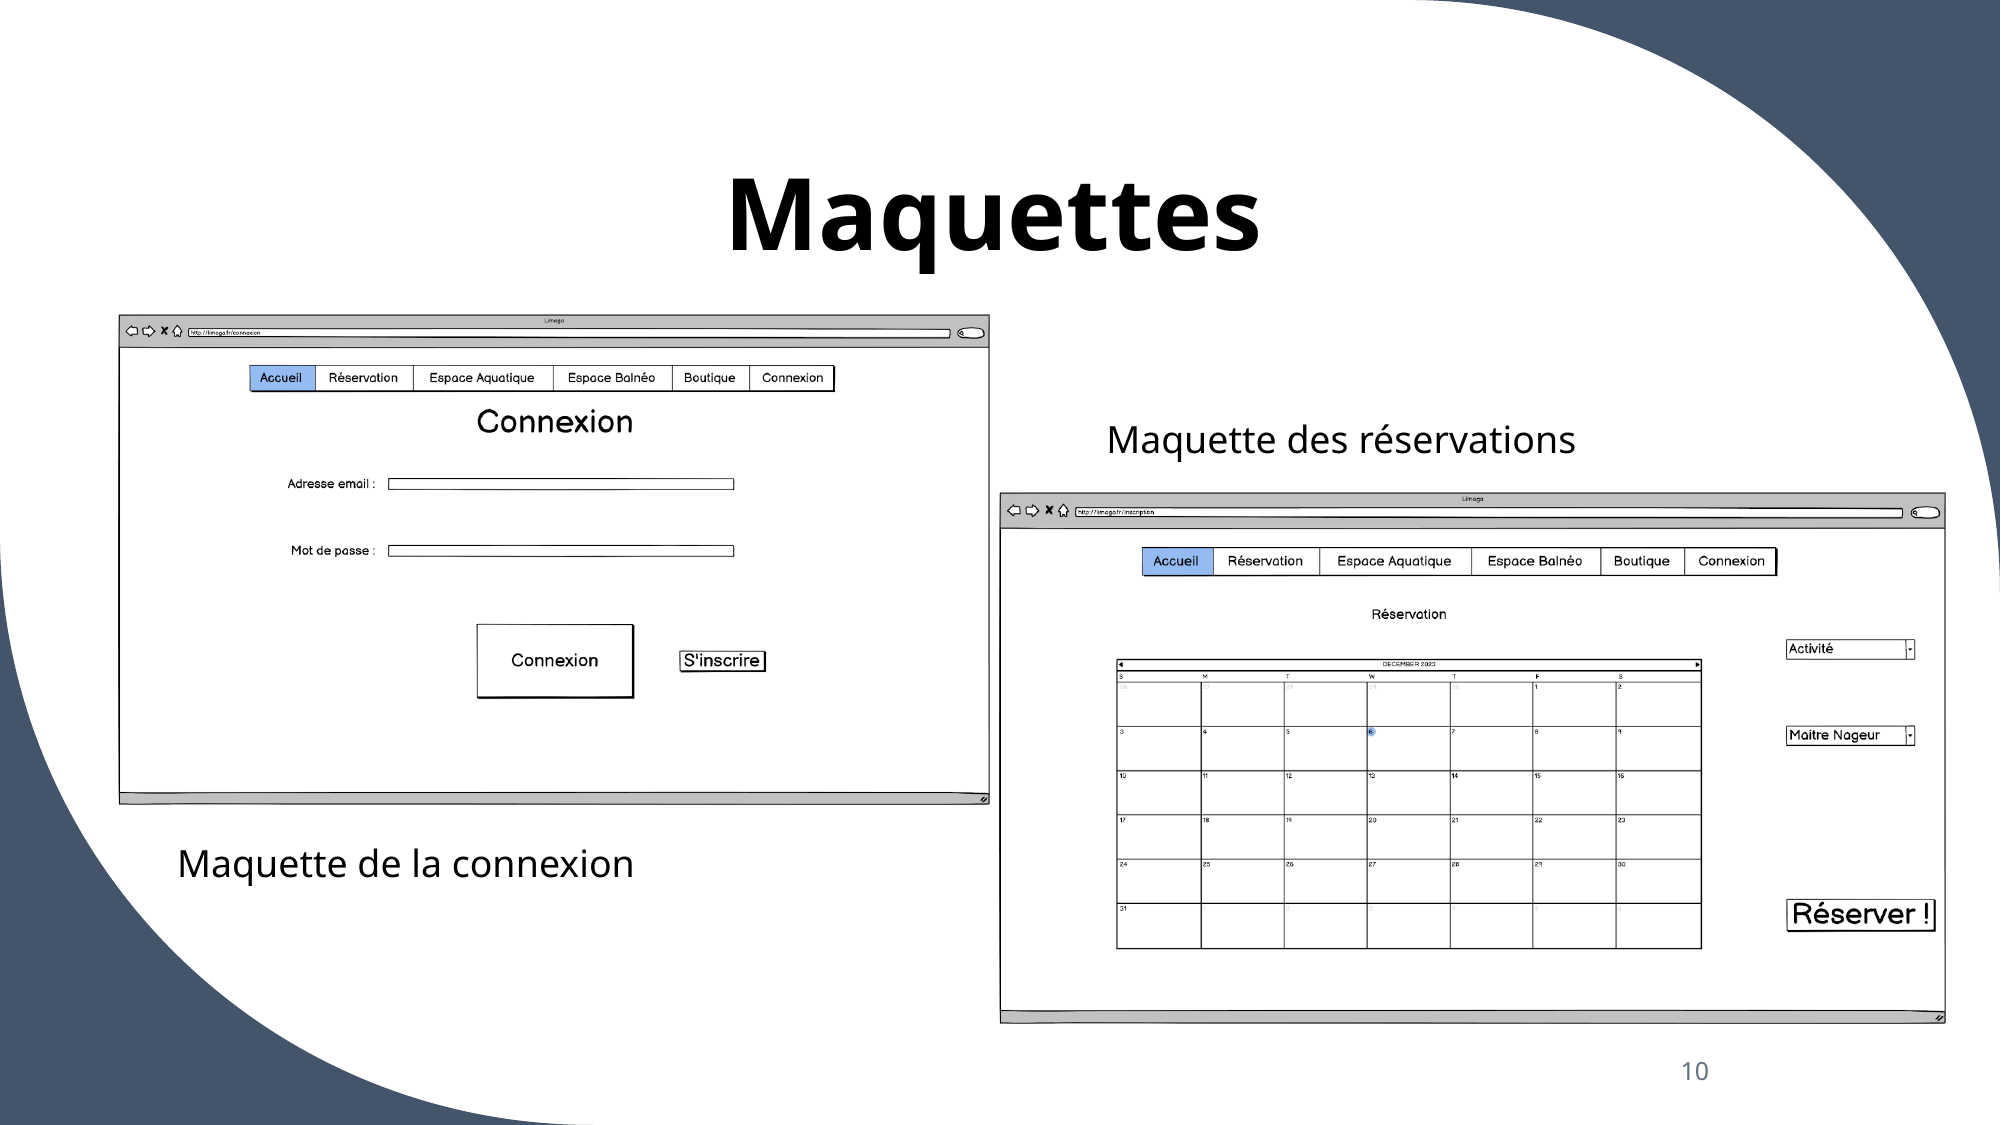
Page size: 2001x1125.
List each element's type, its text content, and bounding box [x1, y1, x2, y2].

text_box ‹#› [1665, 1042, 1938, 1103]
text_box Maquette de la connexion [161, 832, 946, 893]
picture [999, 492, 1946, 1024]
picture [118, 314, 990, 805]
title Maquettes [191, 62, 1796, 280]
text_box Maquette des réservations [1091, 408, 1876, 470]
